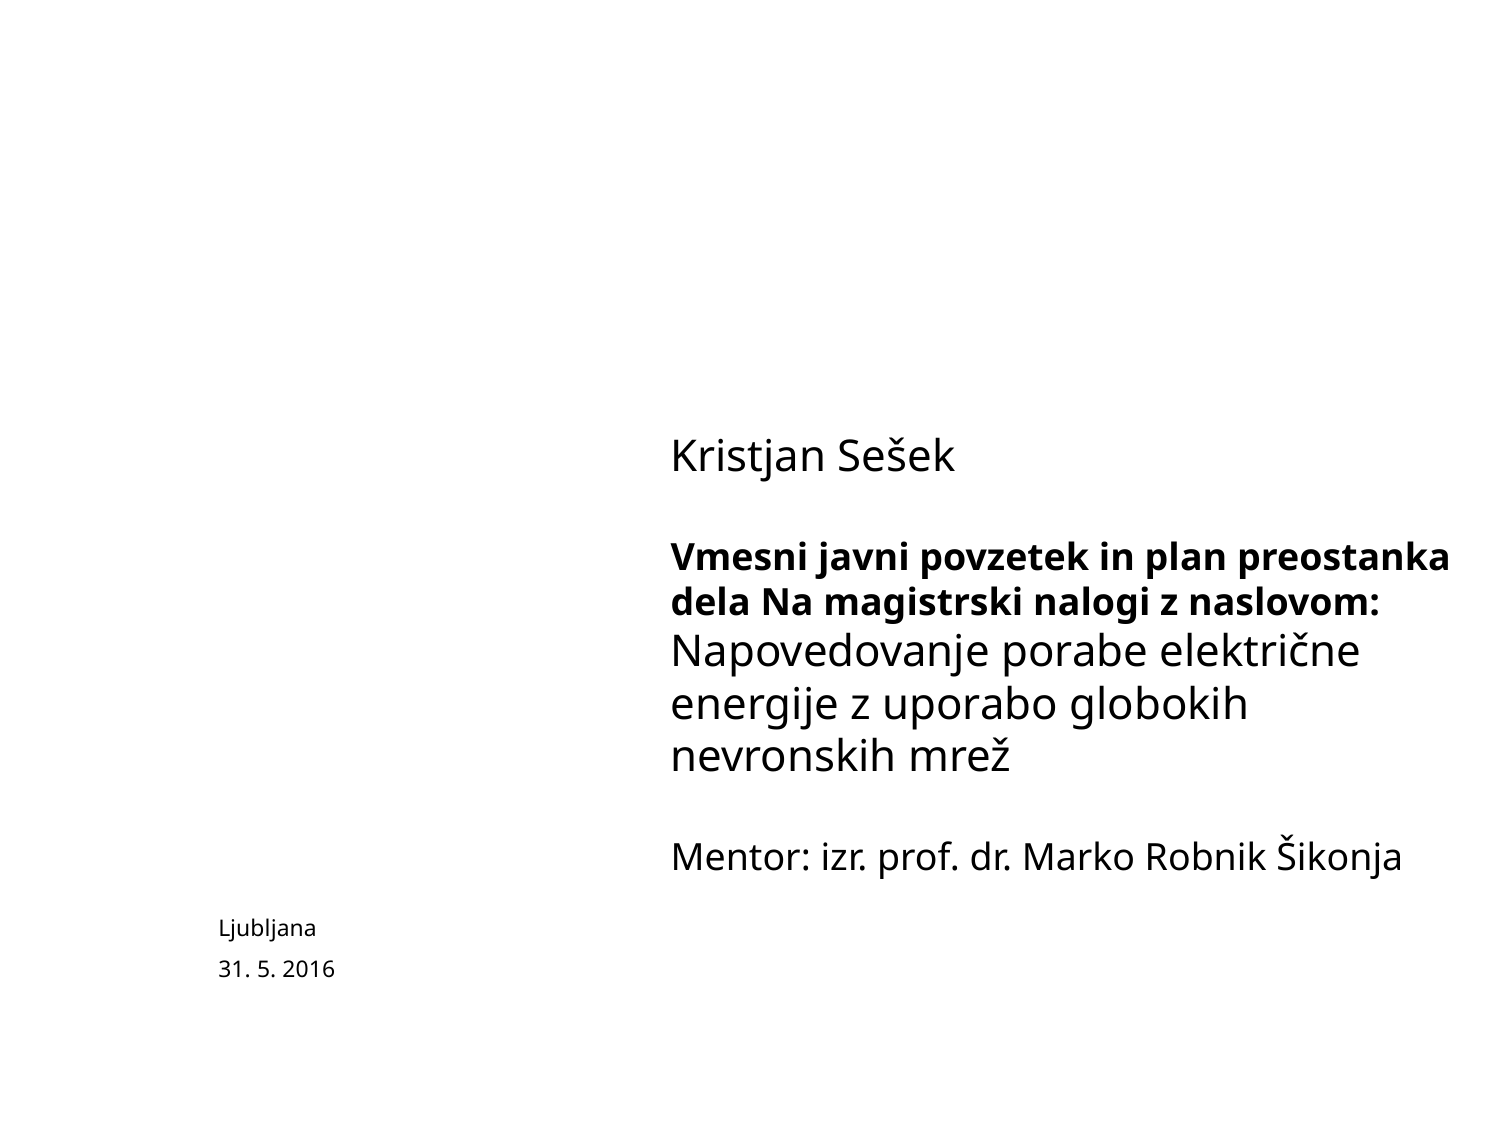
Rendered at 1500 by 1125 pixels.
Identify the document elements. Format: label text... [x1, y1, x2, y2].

text_box Kristjan Sešek Vmesni javni povzetek in plan preostanka dela Na magistrski nalogi z naslovom: Napovedovanje porabe električne energije z uporabo globokih nevronskih mrež Mentor: izr. prof. dr. Marko Robnik Šikonja [655, 420, 1486, 886]
text_box Ljubljana 31. 5. 2016 [203, 906, 420, 977]
